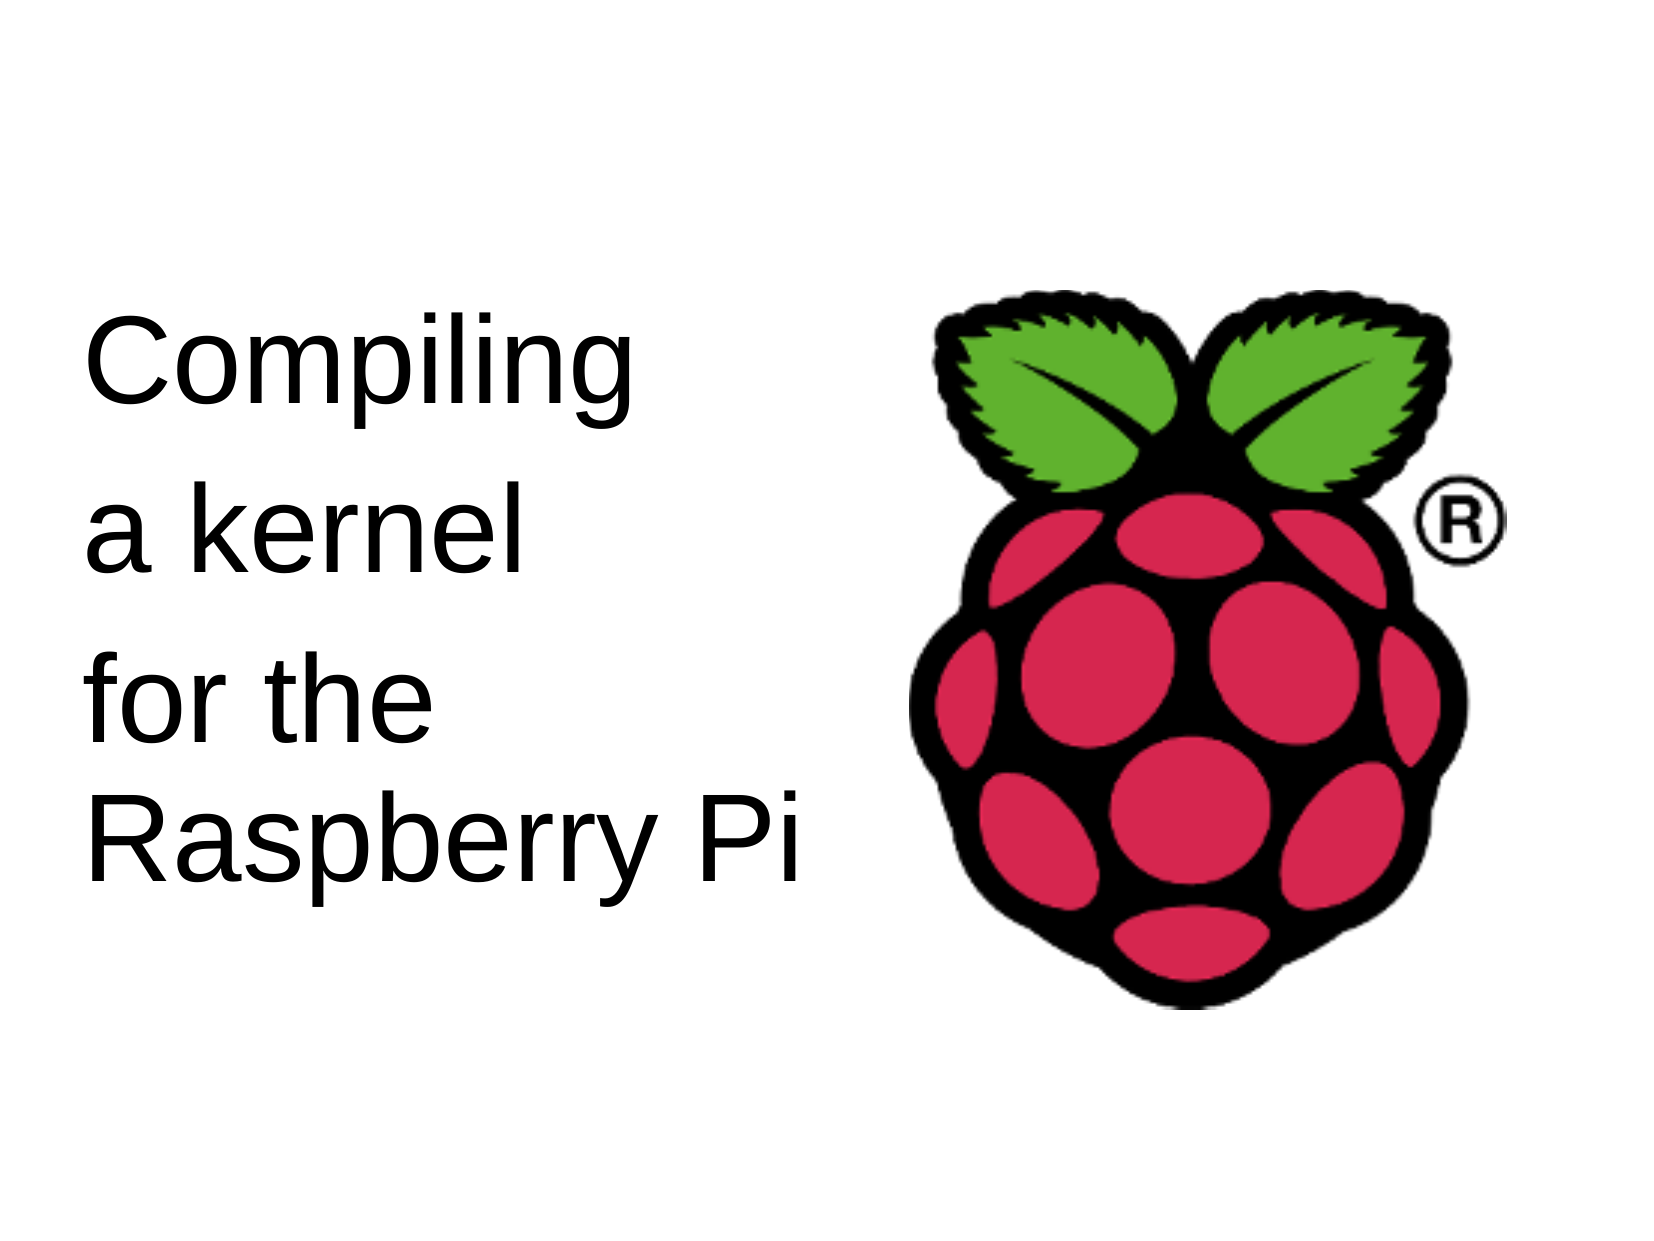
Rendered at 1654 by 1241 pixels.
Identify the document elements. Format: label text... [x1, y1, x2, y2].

picture [909, 290, 1507, 1010]
list Compiling a kernel for the Raspberry Pi [82, 290, 809, 1010]
